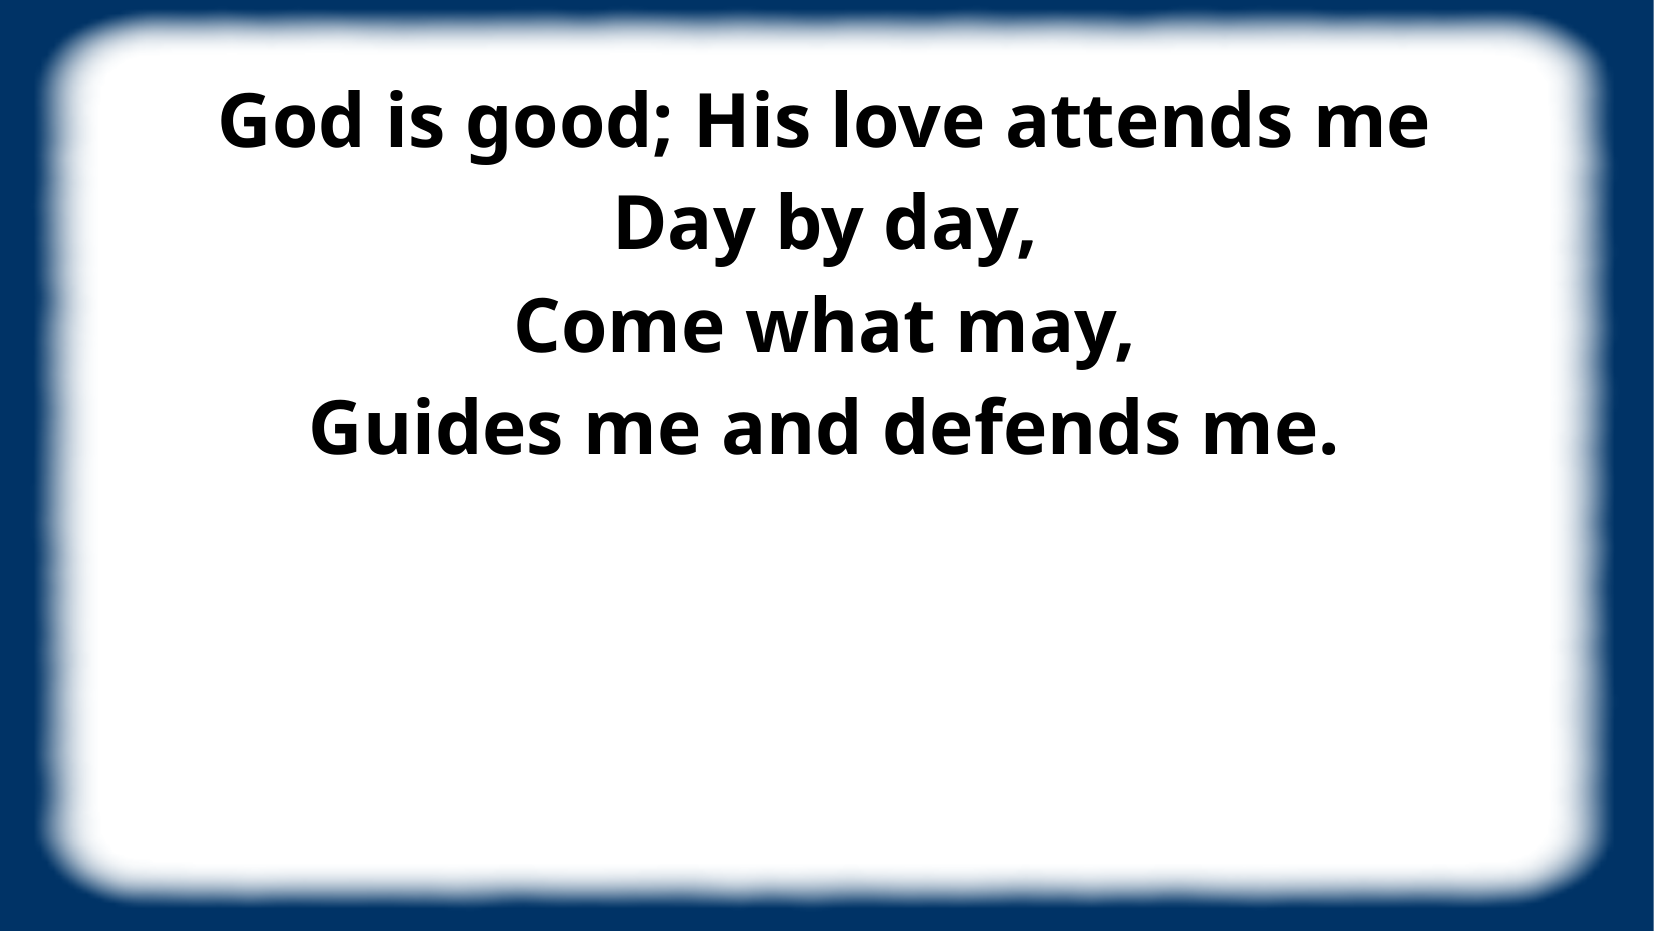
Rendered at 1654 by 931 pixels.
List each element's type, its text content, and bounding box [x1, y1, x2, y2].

text_box God is good; His love attends me Day by day, Come what may, Guides me and defends me. [105, 60, 1546, 475]
picture [0, 0, 1654, 931]
